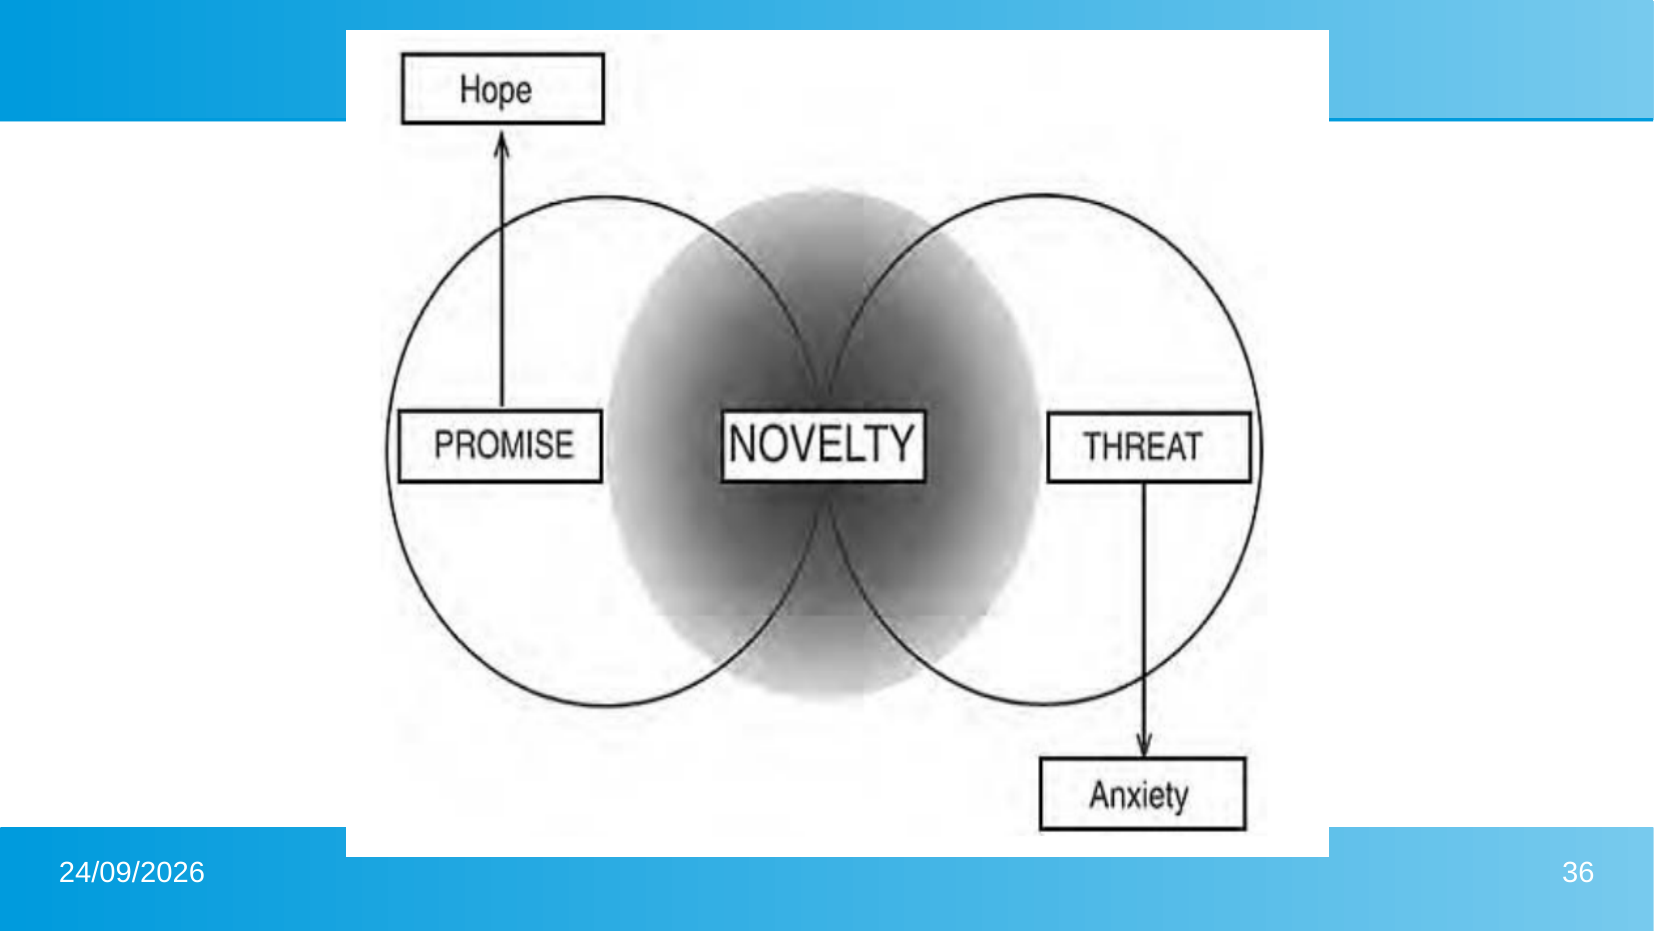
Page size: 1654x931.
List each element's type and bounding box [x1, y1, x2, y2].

picture [346, 30, 1329, 857]
